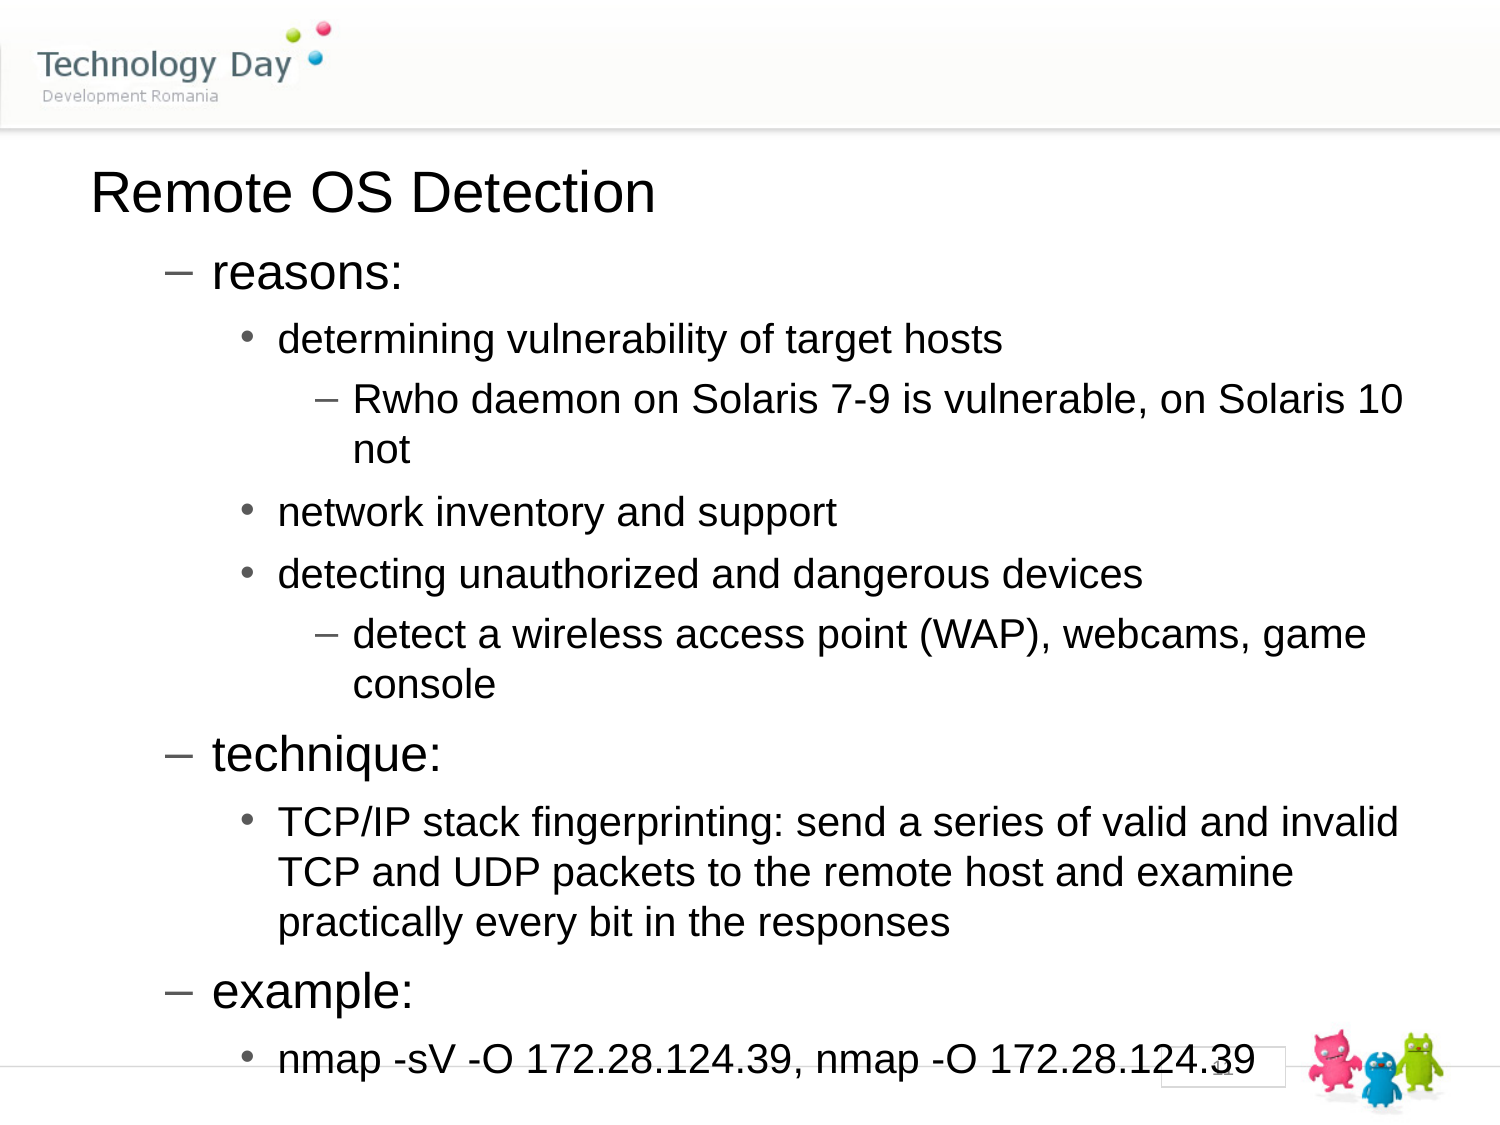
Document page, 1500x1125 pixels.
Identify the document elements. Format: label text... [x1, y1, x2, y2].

picture [0, 0, 1500, 141]
picture [0, 1012, 1500, 1125]
list Remote OS Detection reasons: determining vulnerability of target hosts Rwho daemon on Solaris 7-9 is vulnerable, on Solaris 10 not network inventory and support detecting unauthorized and dangerous devices detect a wireless access point (WAP), webcams, game console technique: TCP/IP stack fingerprinting: send a series of valid and invalid TCP and UDP packets to the remote host and examine practically every bit in the responses example: nmap -sV -O 172.28.124.39, nmap -O 172.28.124.39 [75, 147, 1426, 1089]
